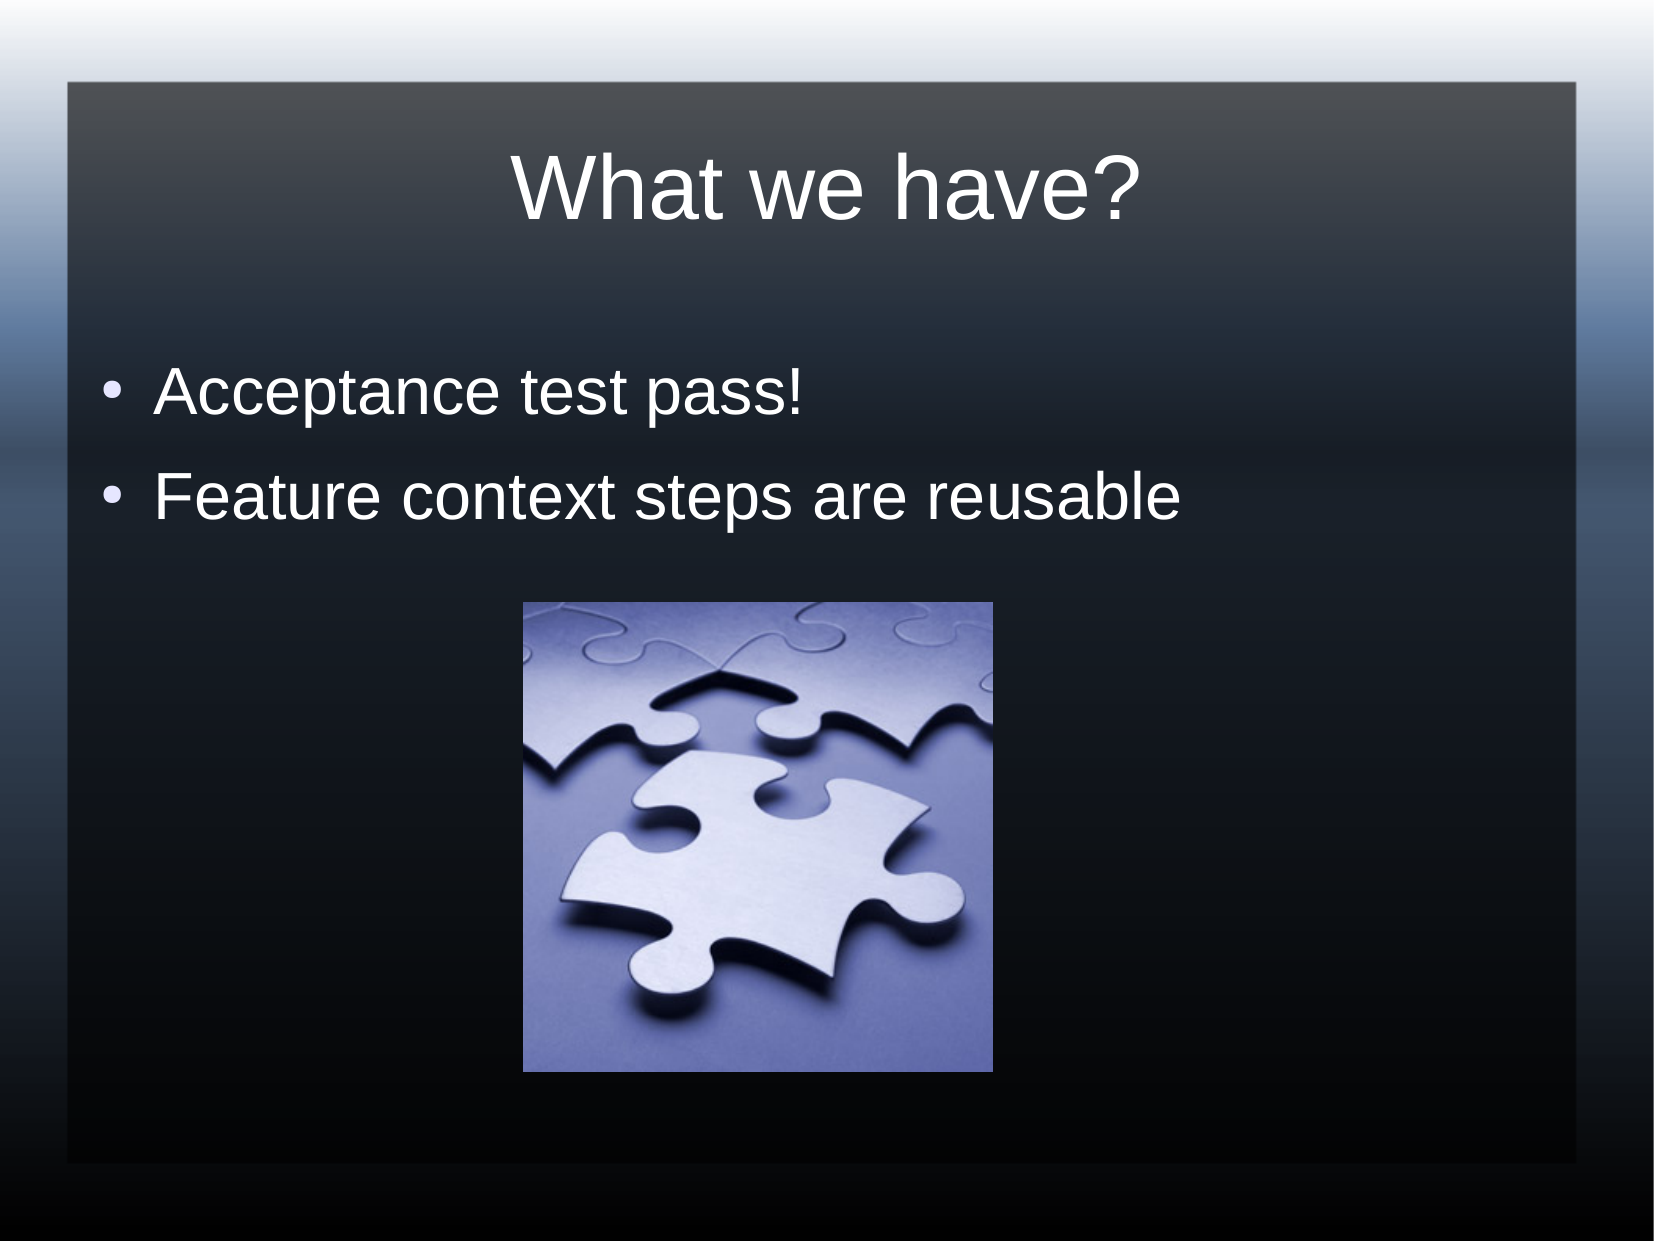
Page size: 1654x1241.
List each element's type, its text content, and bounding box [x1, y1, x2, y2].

picture [0, 0, 1654, 1241]
title What we have? [82, 84, 1571, 292]
list Acceptance test pass! Feature context steps are reusable [82, 354, 1571, 1059]
